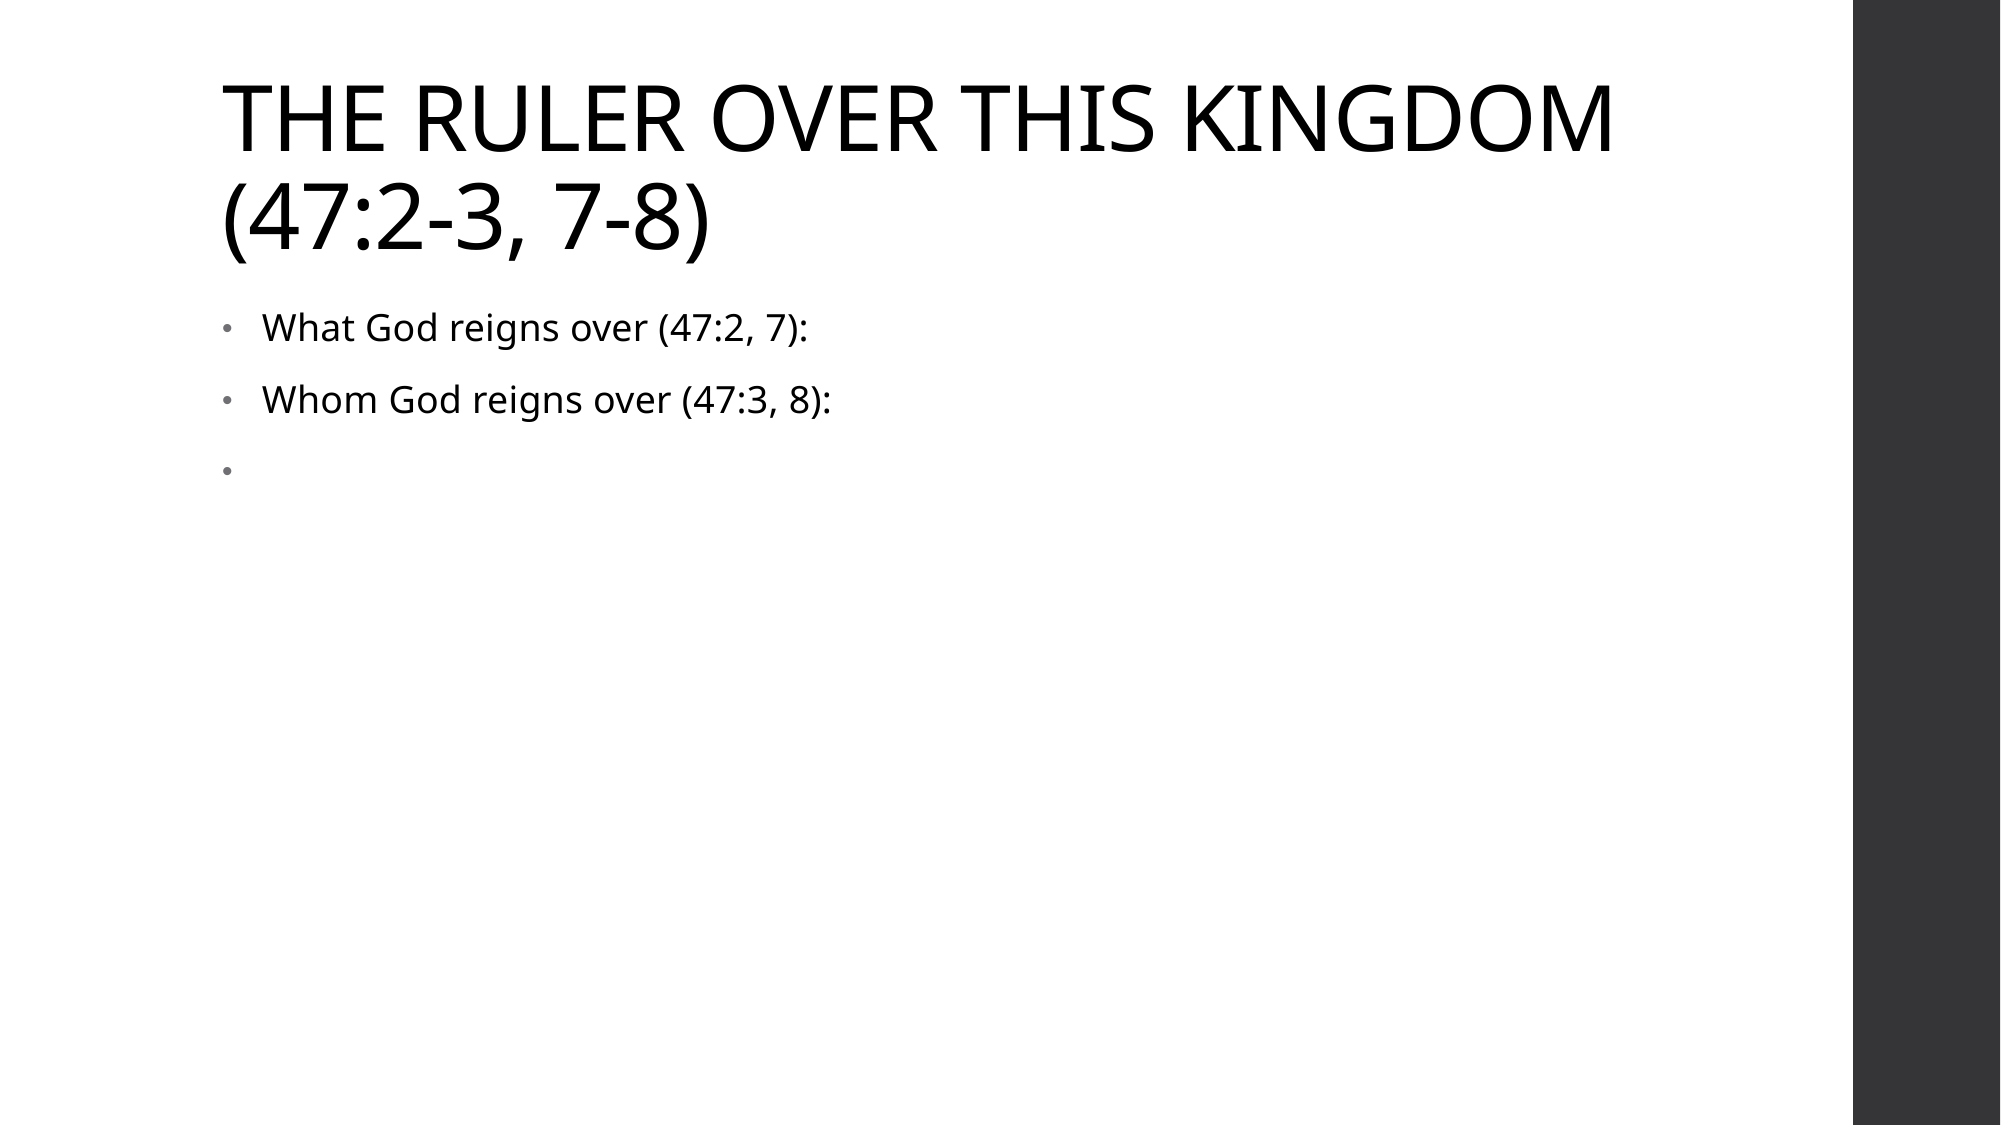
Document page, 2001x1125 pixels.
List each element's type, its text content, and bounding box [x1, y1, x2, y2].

title THE RULER OVER THIS KINGDOM (47:2-3, 7-8) [206, 60, 1797, 278]
list What God reigns over (47:2, 7): Whom God reigns over (47:3, 8): [206, 299, 1617, 1014]
